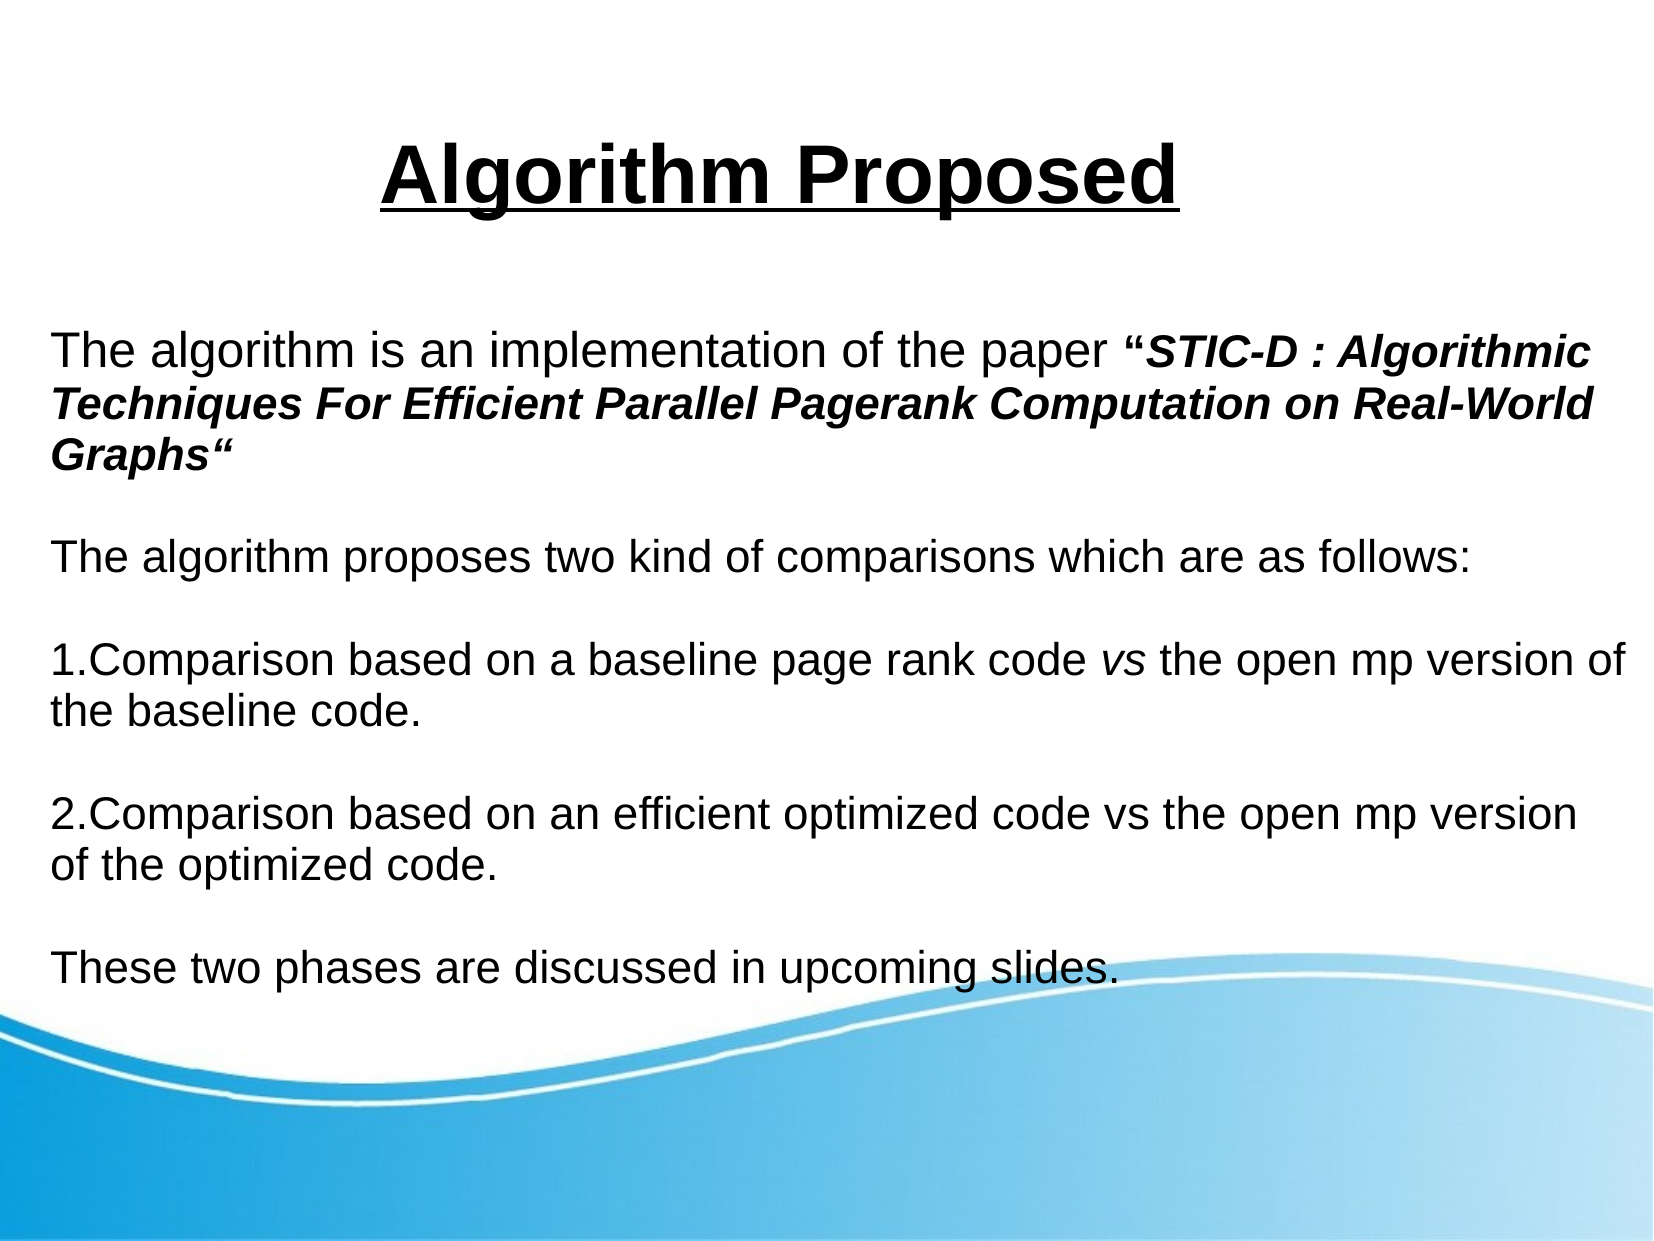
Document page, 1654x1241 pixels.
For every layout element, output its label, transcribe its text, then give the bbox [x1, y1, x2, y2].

text_box The algorithm is an implementation of the paper “STIC-D : Algorithmic Techniques For Efficient Parallel Pagerank Computation on Real-World Graphs“ The algorithm proposes two kind of comparisons which are as follows: 1.Comparison based on a baseline page rank code vs the open mp version of the baseline code. 2.Comparison based on an efficient optimized code vs the open mp version of the optimized code. These two phases are discussed in upcoming slides. [35, 314, 1642, 1001]
picture [0, 952, 1654, 1241]
title Algorithm Proposed [35, 70, 1524, 278]
